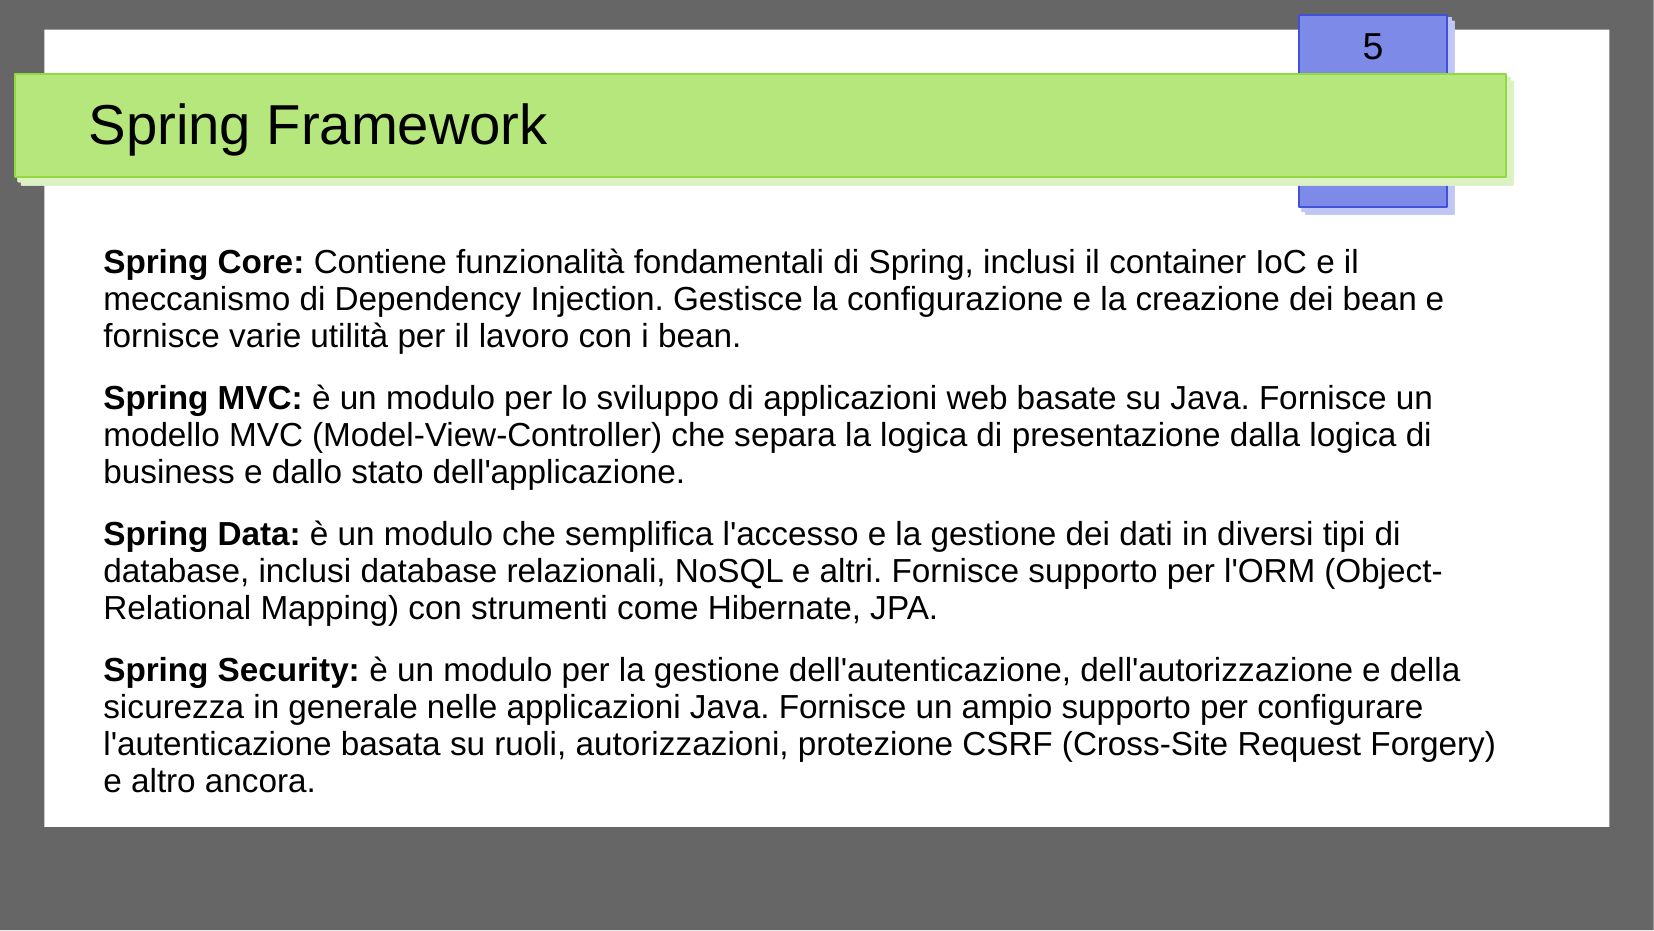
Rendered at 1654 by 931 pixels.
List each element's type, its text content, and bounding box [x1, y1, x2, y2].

text_box Spring Core: Contiene funzionalità fondamentali di Spring, inclusi il container IoC e il meccanismo di Dependency Injection. Gestisce la configurazione e la creazione dei bean e fornisce varie utilità per il lavoro con i bean. Spring MVC: è un modulo per lo sviluppo di applicazioni web basate su Java. Fornisce un modello MVC (Model-View-Controller) che separa la logica di presentazione dalla logica di business e dallo stato dell'applicazione. Spring Data: è un modulo che semplifica l'accesso e la gestione dei dati in diversi tipi di database, inclusi database relazionali, NoSQL e altri. Fornisce supporto per l'ORM (Object-Relational Mapping) con strumenti come Hibernate, JPA. Spring Security: è un modulo per la gestione dell'autenticazione, dell'autorizzazione e della sicurezza in generale nelle applicazioni Java. Fornisce un ampio supporto per configurare l'autenticazione basata su ruoli, autorizzazioni, protezione CSRF (Cross-Site Request Forgery) e altro ancora. [88, 236, 1536, 767]
title Spring Framework [88, 73, 1506, 178]
text_box <number> [1272, 18, 1474, 74]
